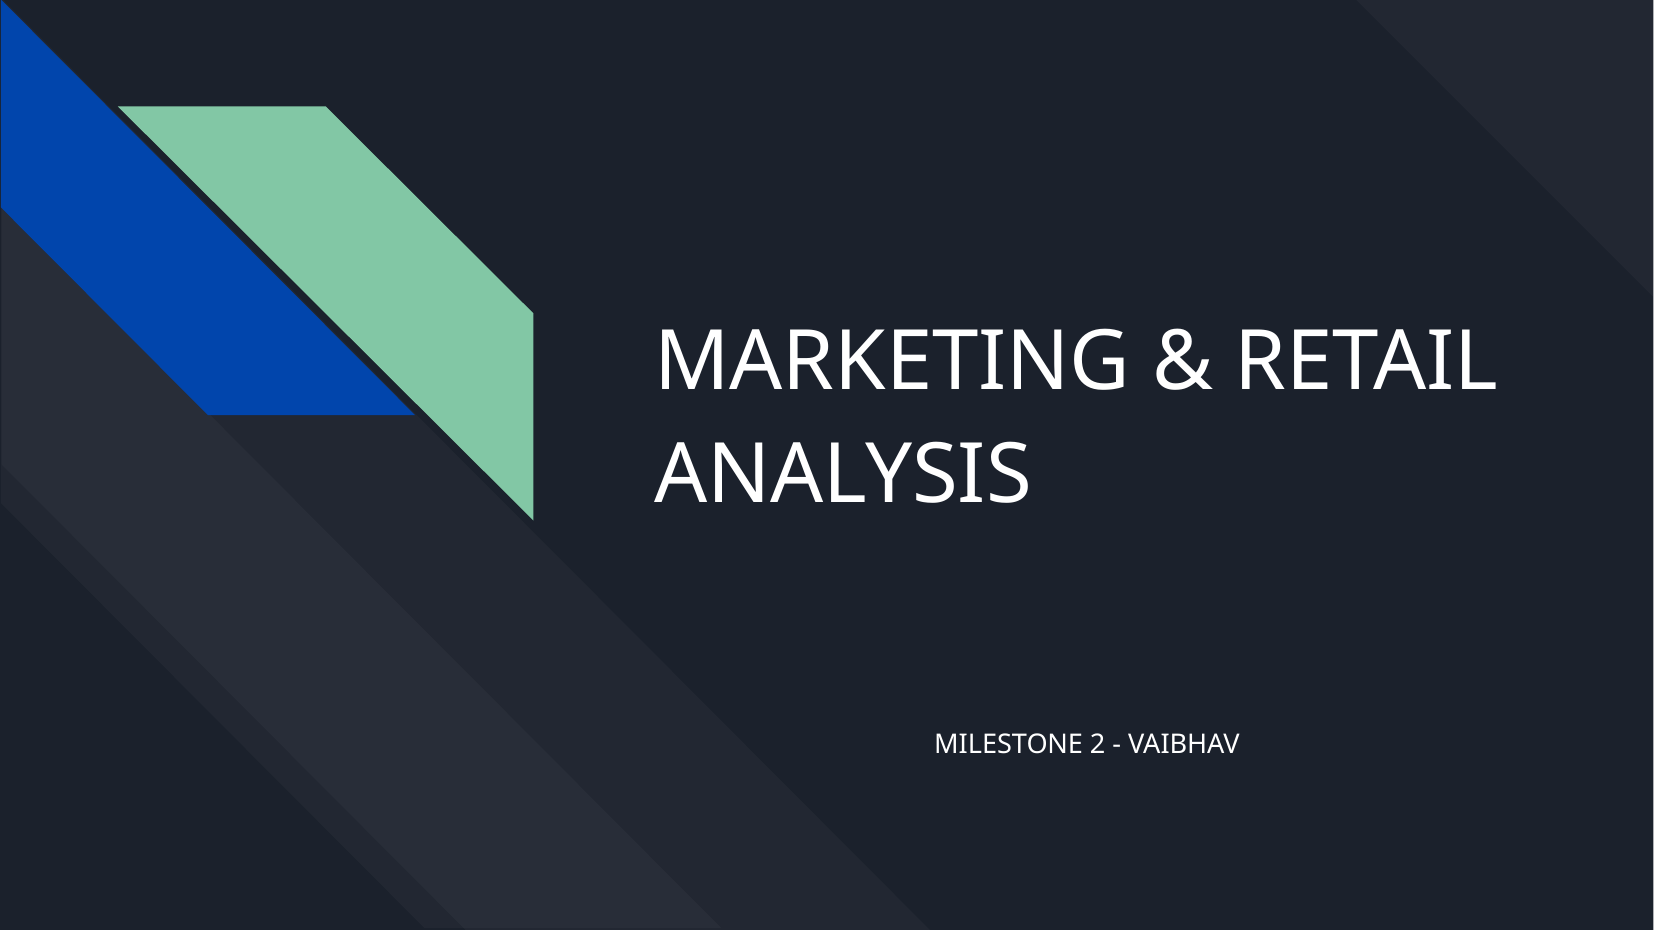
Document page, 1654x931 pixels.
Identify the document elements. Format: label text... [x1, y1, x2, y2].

text_box MARKETING & RETAIL ANALYSIS [639, 285, 1547, 571]
text_box MILESTONE 2 - VAIBHAV [919, 709, 1547, 801]
